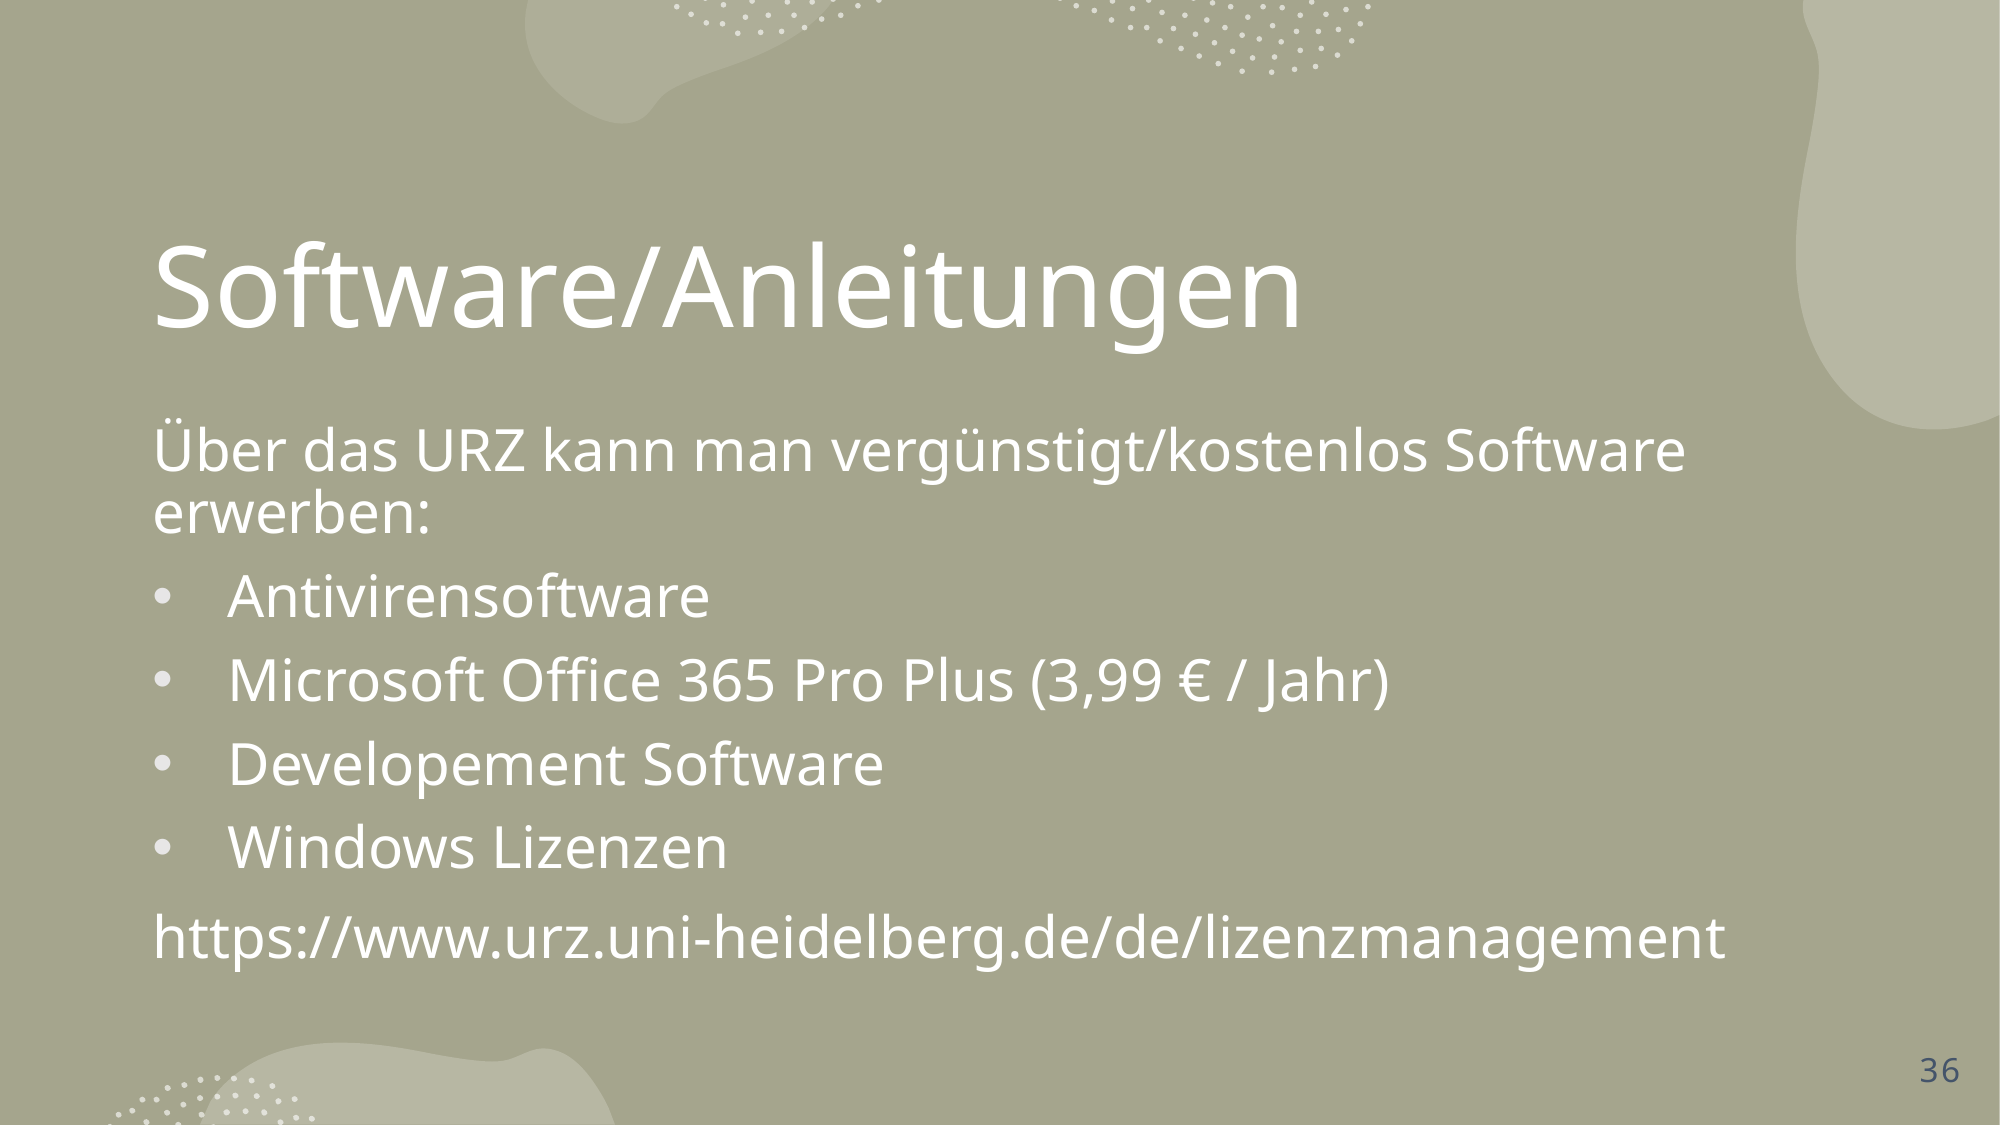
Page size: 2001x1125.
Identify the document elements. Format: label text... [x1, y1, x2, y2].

text_box [1887, 1019, 1993, 1125]
list Über das URZ kann man vergünstigt/kostenlos Software erwerben: Antivirensoftware Microsoft Office 365 Pro Plus (3,99 € / Jahr) Developement Software Windows Lizenzen https://www.urz.uni-heidelberg.de/de/lizenzmanagement [137, 413, 1863, 1014]
title Software/Anleitungen [137, 182, 1863, 400]
